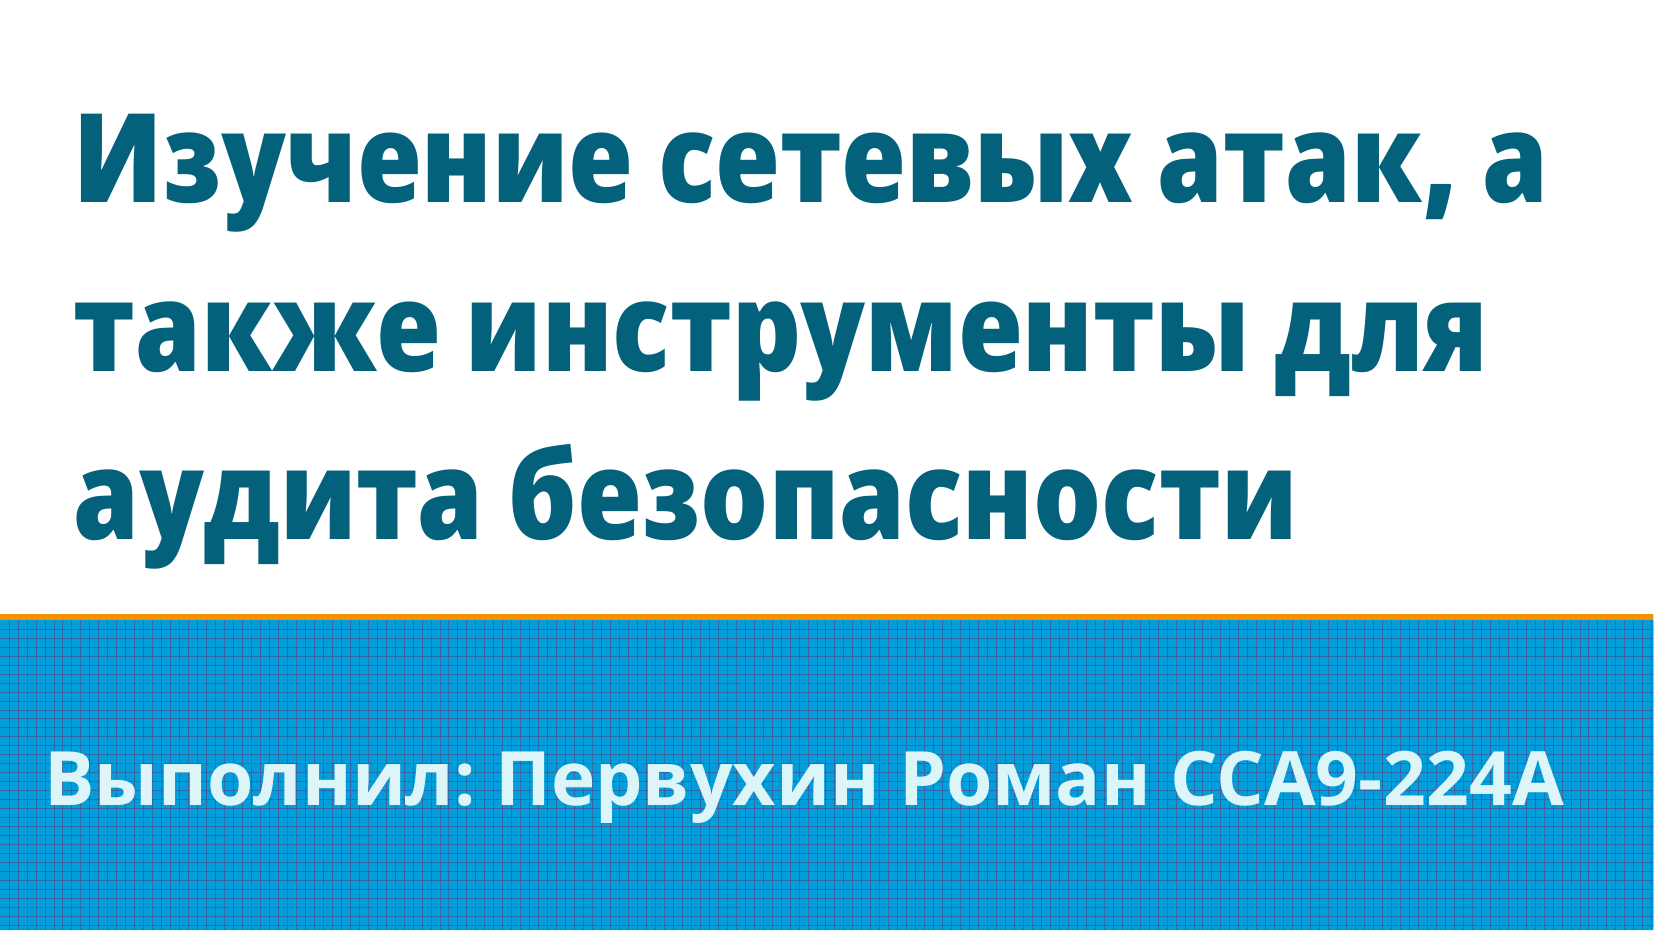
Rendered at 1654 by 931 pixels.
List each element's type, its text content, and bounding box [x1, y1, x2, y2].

title Изучение сетевых атак, а также инструменты для аудита безопасности [73, 44, 1551, 576]
subtitle Выполнил: Первухин Роман ССА9-224А [29, 725, 1580, 931]
